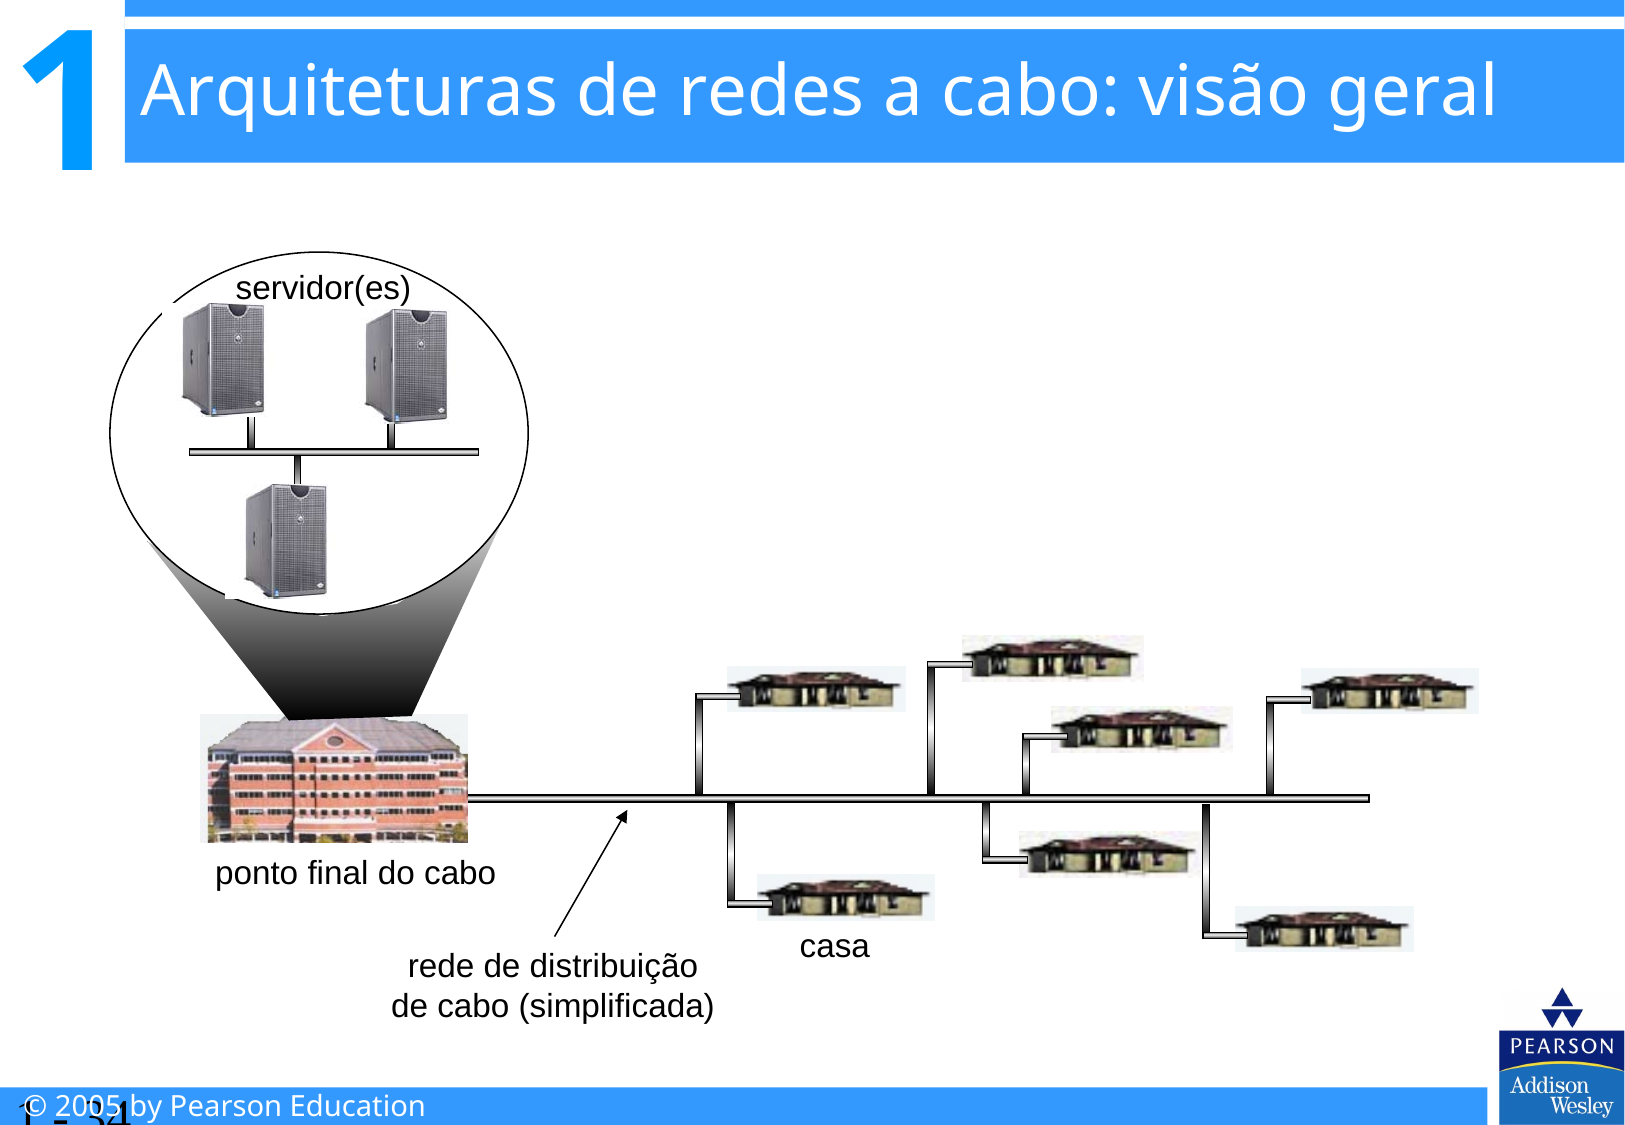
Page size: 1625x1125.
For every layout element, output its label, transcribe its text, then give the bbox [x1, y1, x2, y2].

text_box [1202, 804, 1248, 939]
picture [1301, 668, 1479, 714]
picture [225, 484, 345, 599]
picture [1051, 706, 1233, 753]
picture [200, 714, 468, 843]
text_box ponto final do cabo [200, 843, 512, 899]
text_box rede de distribuição de cabo (simplificada) [376, 936, 731, 1033]
picture [1019, 831, 1201, 878]
text_box [109, 278, 529, 721]
picture [1499, 987, 1625, 1125]
text_box [261, 252, 377, 259]
text_box servidor(es) [220, 259, 427, 315]
picture [727, 666, 906, 712]
picture [162, 303, 283, 417]
picture [345, 309, 466, 424]
text_box casa [784, 916, 886, 972]
text_box [468, 661, 1369, 864]
text_box [173, 273, 220, 303]
text_box [727, 803, 773, 907]
picture [757, 874, 935, 921]
picture [962, 635, 1144, 682]
picture [1235, 906, 1414, 952]
text_box Arquiteturas de redes a cabo: visão geral [125, 37, 1625, 138]
